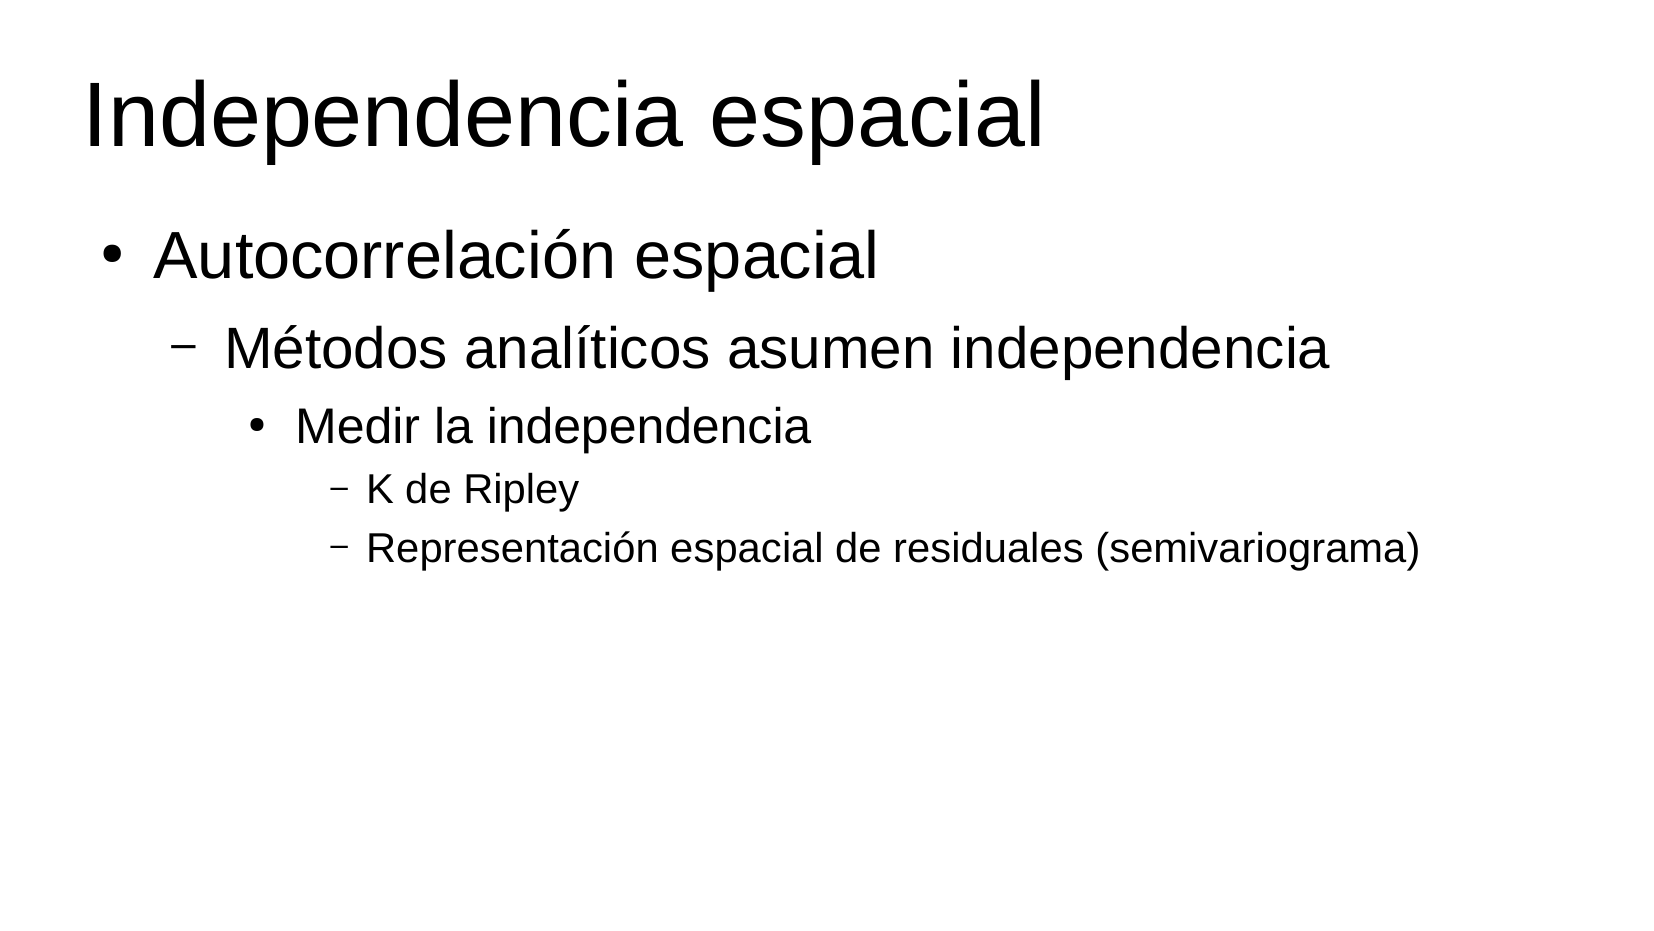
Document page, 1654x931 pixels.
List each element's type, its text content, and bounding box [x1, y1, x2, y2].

list Autocorrelación espacial Métodos analíticos asumen independencia Medir la independencia K de Ripley Representación espacial de residuales (semivariograma) [82, 217, 1571, 758]
title Independencia espacial [82, 37, 1571, 193]
